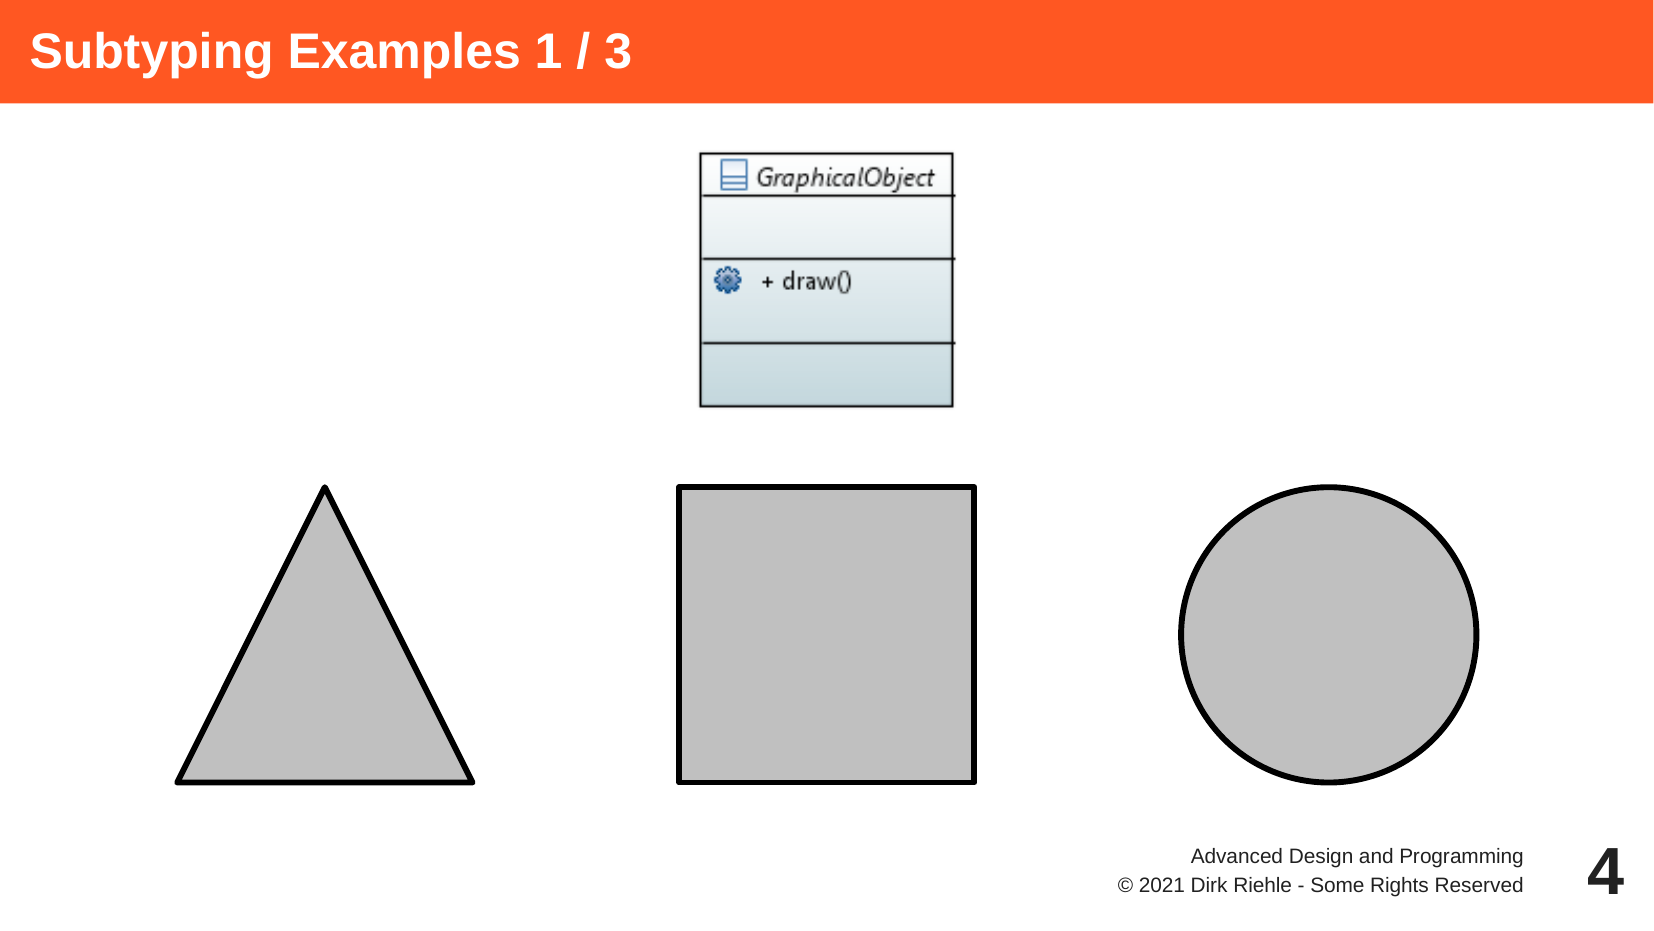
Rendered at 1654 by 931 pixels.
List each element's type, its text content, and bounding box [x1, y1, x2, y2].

text_box [1181, 487, 1477, 783]
picture [679, 132, 975, 429]
title Subtyping Examples 1 / 3 [0, 0, 1654, 104]
text_box [679, 487, 975, 783]
text_box [177, 487, 473, 783]
